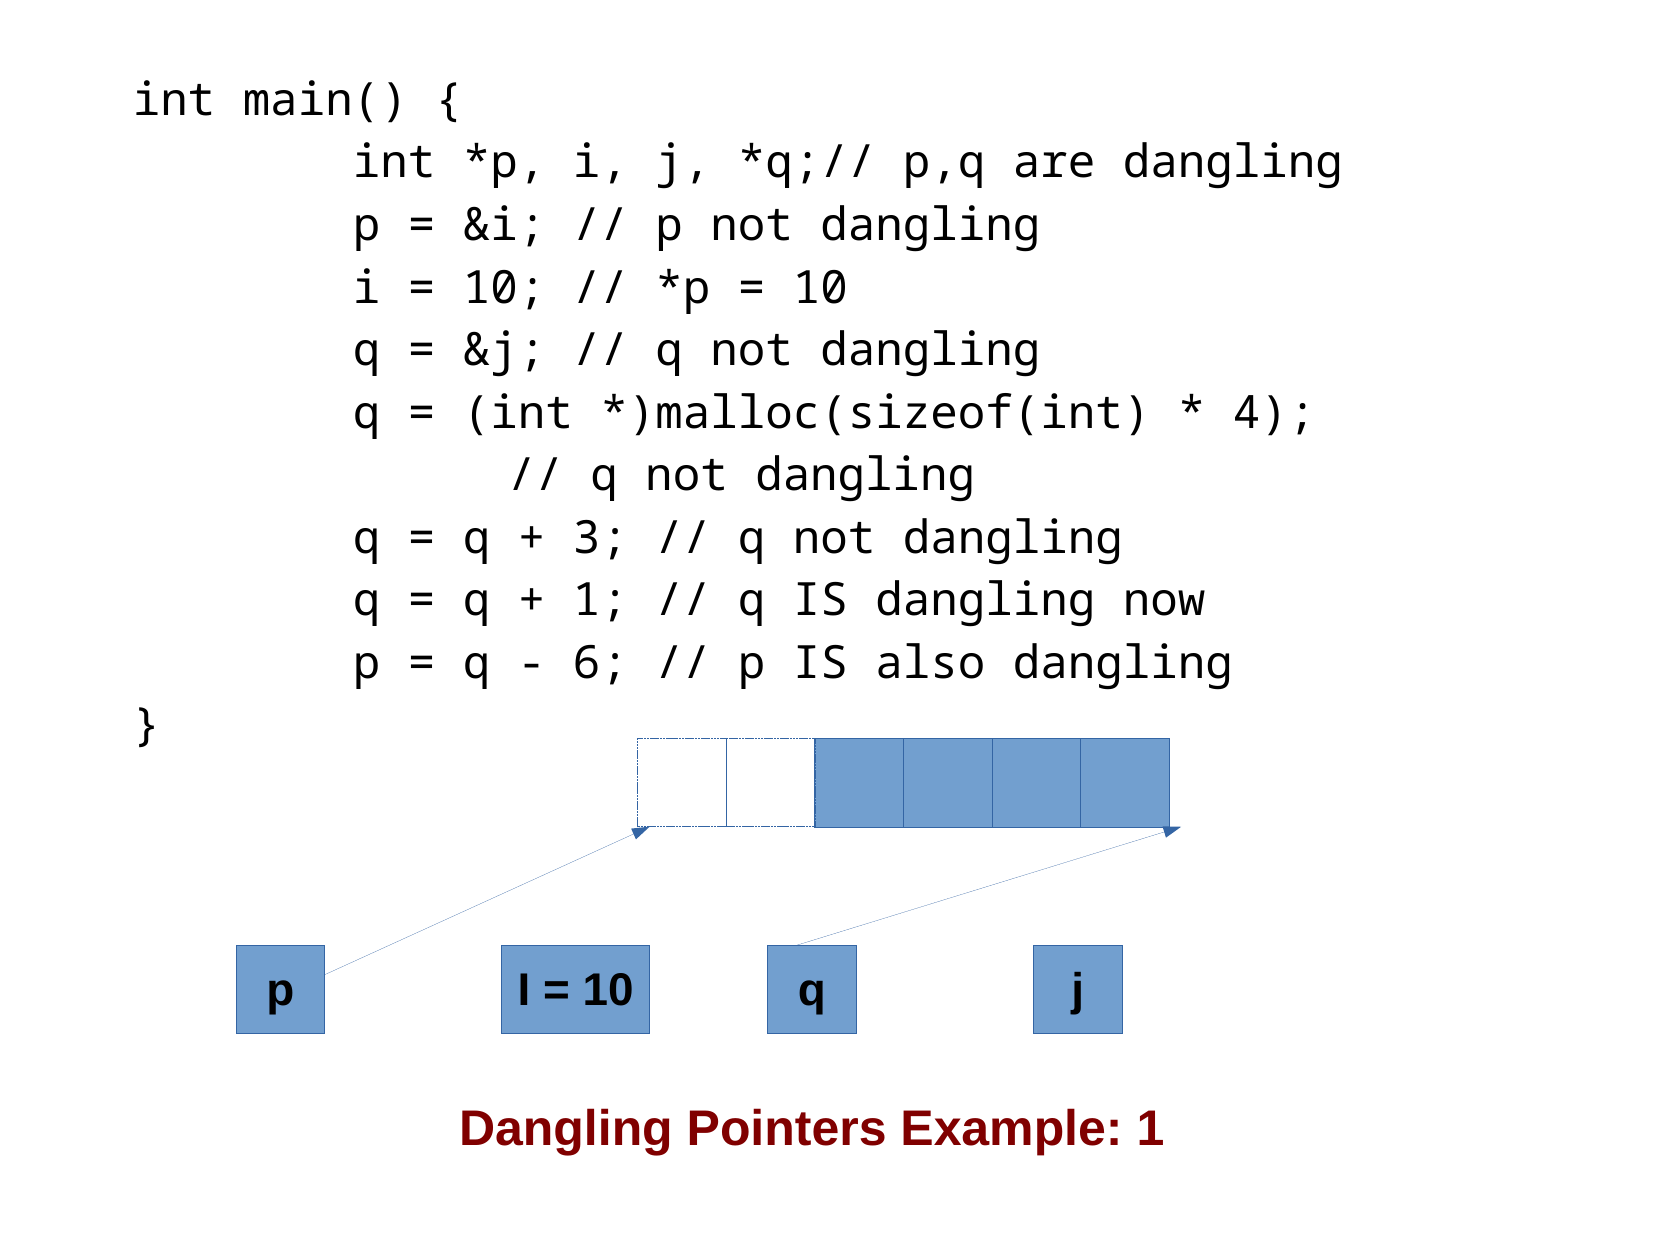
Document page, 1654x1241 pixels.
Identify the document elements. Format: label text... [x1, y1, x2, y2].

text_box q [767, 945, 857, 1034]
text_box p [236, 945, 325, 1034]
text_box int main() { int *p, i, j, *q;// p,q are dangling p = &i; // p not dangling i = 10; // *p = 10 q = &j; // q not dangling q = (int *)malloc(sizeof(int) * 4); // q not dangling q = q + 3; // q not dangling q = q + 1; // q IS dangling now p = q - 6; // p IS also dangling } [118, 59, 1526, 660]
text_box I = 10 [501, 945, 650, 1034]
text_box Dangling Pointers Example: 1 [147, 1092, 1477, 1164]
text_box [814, 738, 1170, 828]
text_box j [1033, 945, 1123, 1034]
